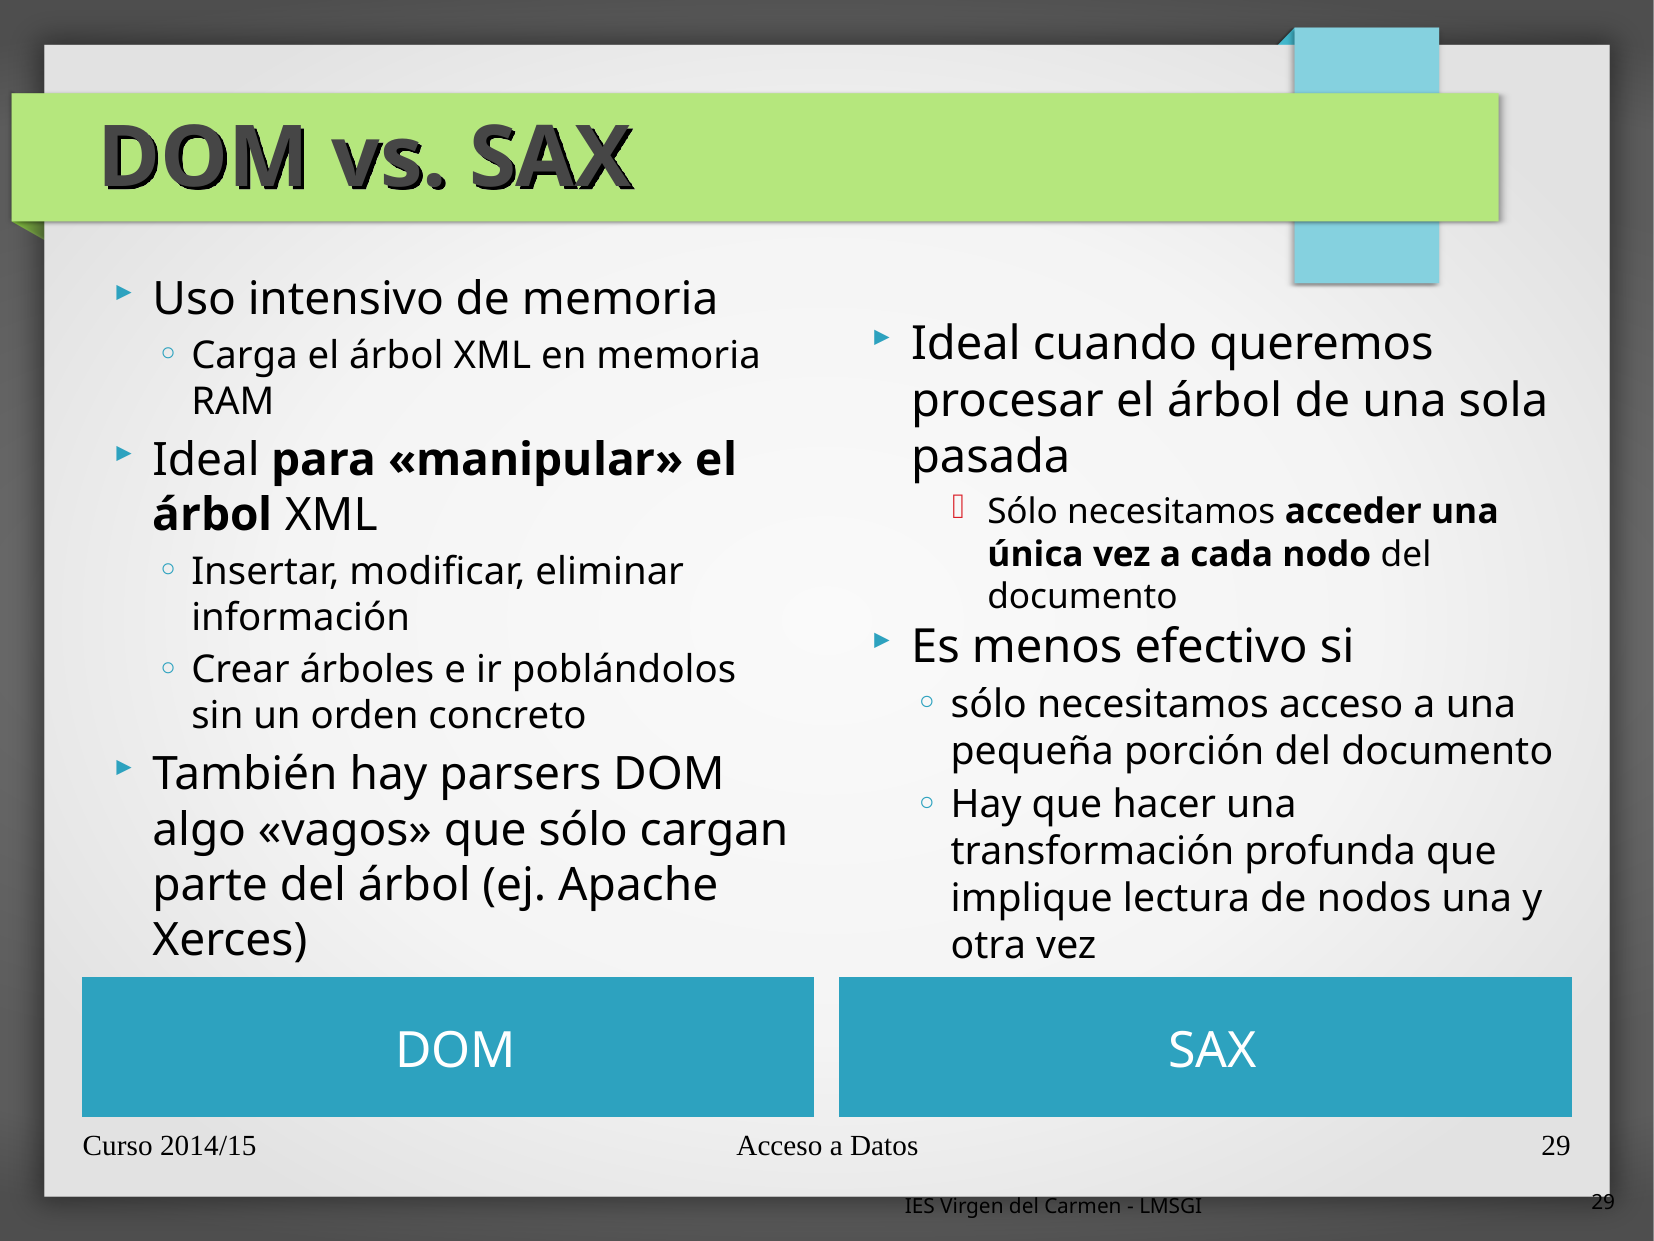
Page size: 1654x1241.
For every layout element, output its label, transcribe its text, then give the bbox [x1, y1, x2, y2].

list Ideal cuando queremos procesar el árbol de una sola pasada Sólo necesitamos acceder una única vez a cada nodo del documento Es menos efectivo si sólo necesitamos acceso a una pequeña porción del documento Hay que hacer una transformación profunda que implique lectura de nodos una y otra vez [839, 261, 1571, 974]
picture [0, 0, 1654, 1241]
list Uso intensivo de memoria Carga el árbol XML en memoria RAM Ideal para «manipular» el árbol XML Insertar, modificar, eliminar información Crear árboles e ir poblándolos sin un orden concreto También hay parsers DOM algo «vagos» que sólo cargan parte del árbol (ej. Apache Xerces) [82, 261, 814, 974]
list DOM [82, 978, 814, 1117]
slide_number <number> [1563, 1158, 1630, 1225]
footer IES Virgen del Carmen - LMSGI [792, 1158, 1218, 1225]
title DOM vs. SAX [82, 49, 1571, 256]
list SAX [839, 978, 1571, 1117]
